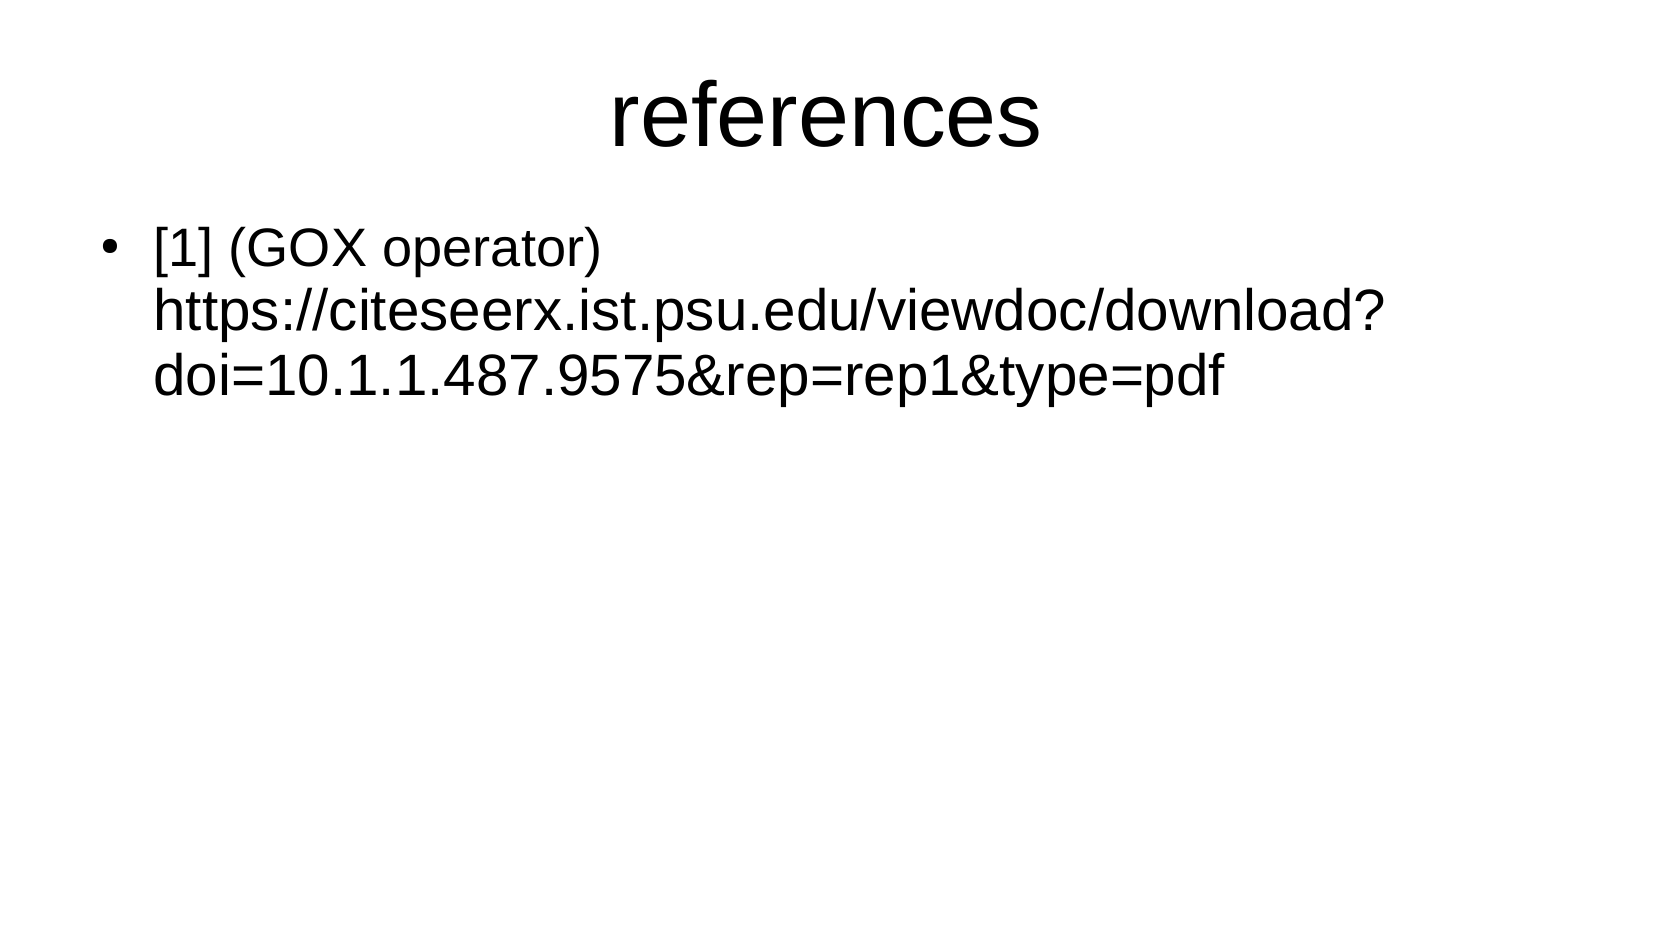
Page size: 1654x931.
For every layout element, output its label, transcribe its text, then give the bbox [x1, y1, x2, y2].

list [1] (GOX operator) https://citeseerx.ist.psu.edu/viewdoc/download?doi=10.1.1.487.9575&rep=rep1&type=pdf [82, 217, 1571, 758]
title references [82, 37, 1571, 193]
